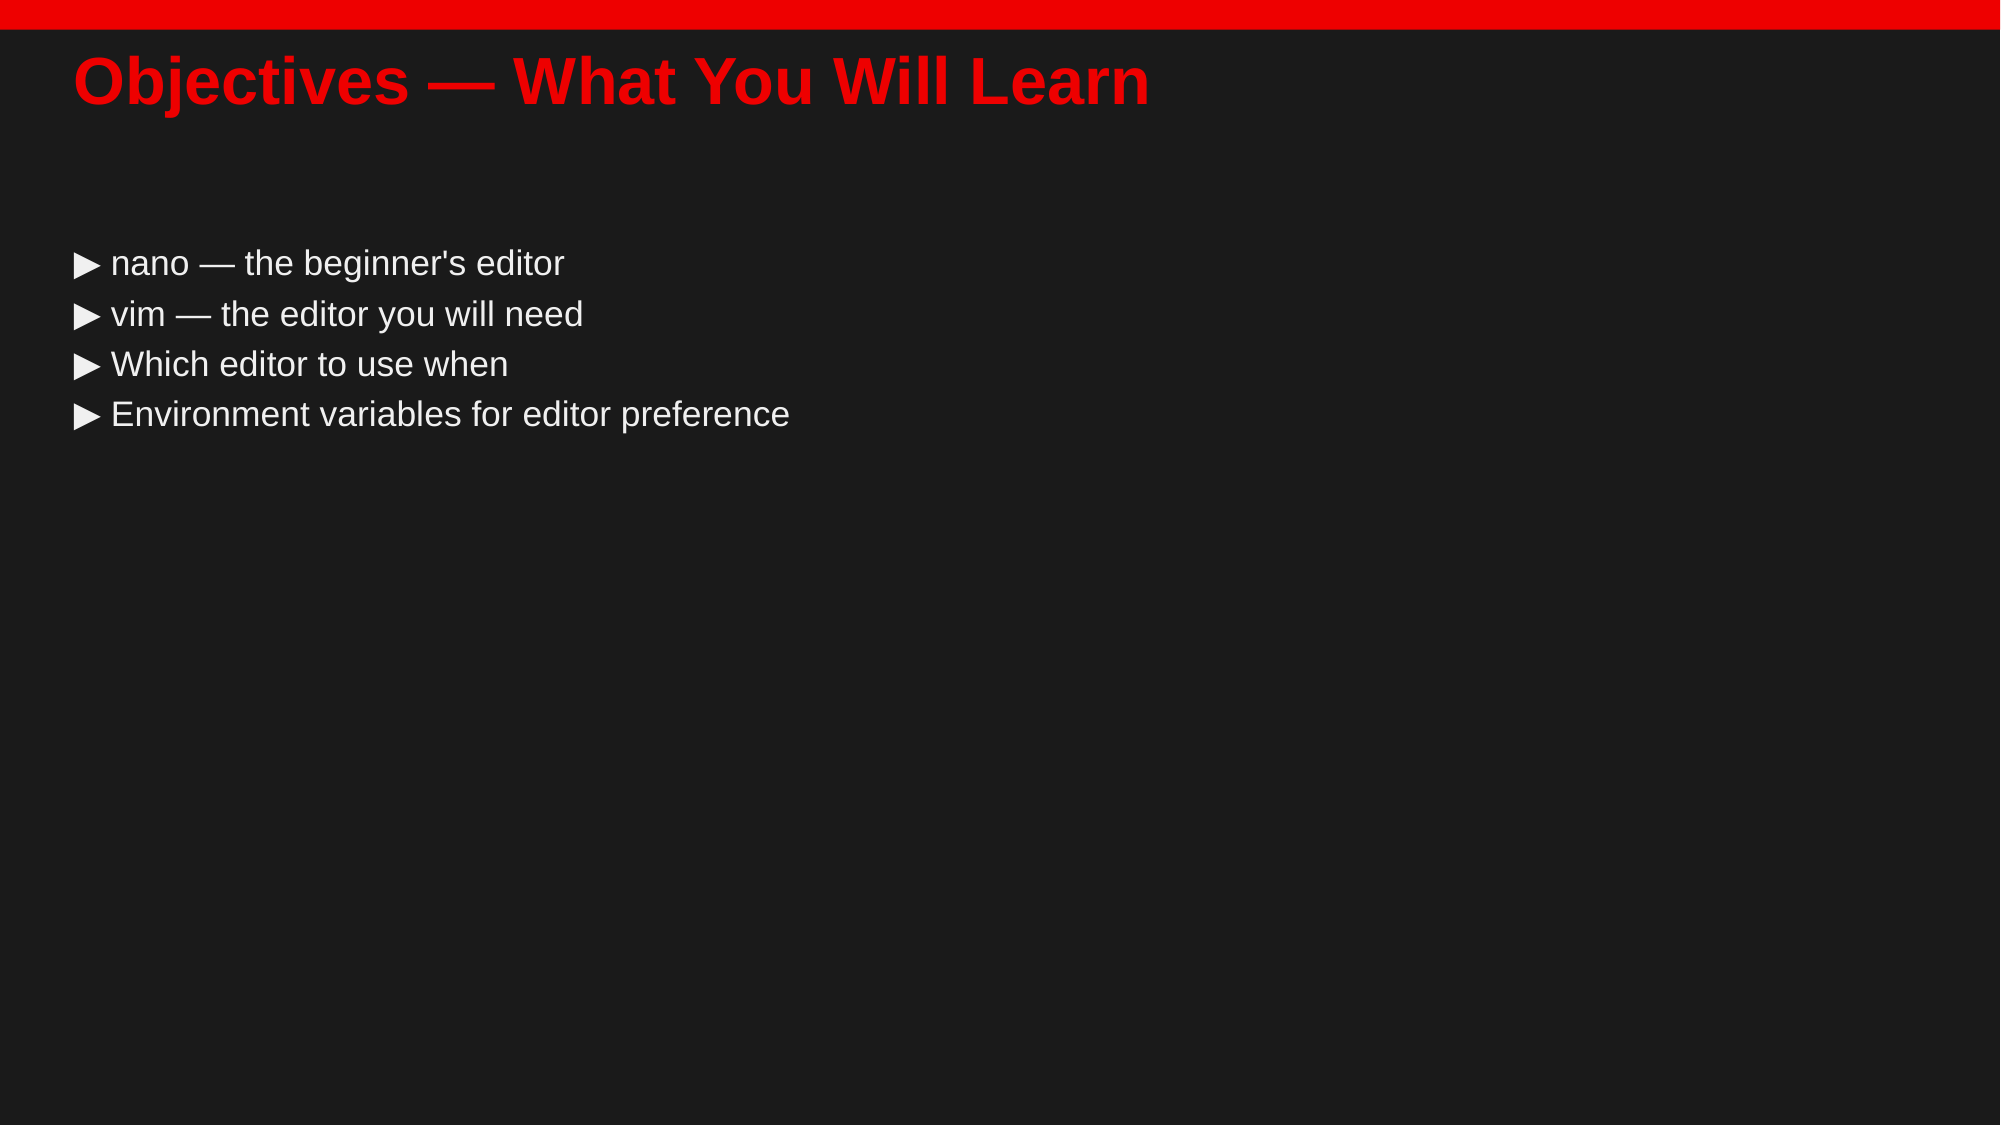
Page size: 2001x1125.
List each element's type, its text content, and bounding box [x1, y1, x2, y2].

text_box ▶ nano — the beginner's editor ▶ vim — the editor you will need ▶ Which editor to use when ▶ Environment variables for editor preference [59, 236, 1942, 1037]
text_box [0, 0, 2001, 30]
text_box Objectives — What You Will Learn [59, 36, 1942, 208]
